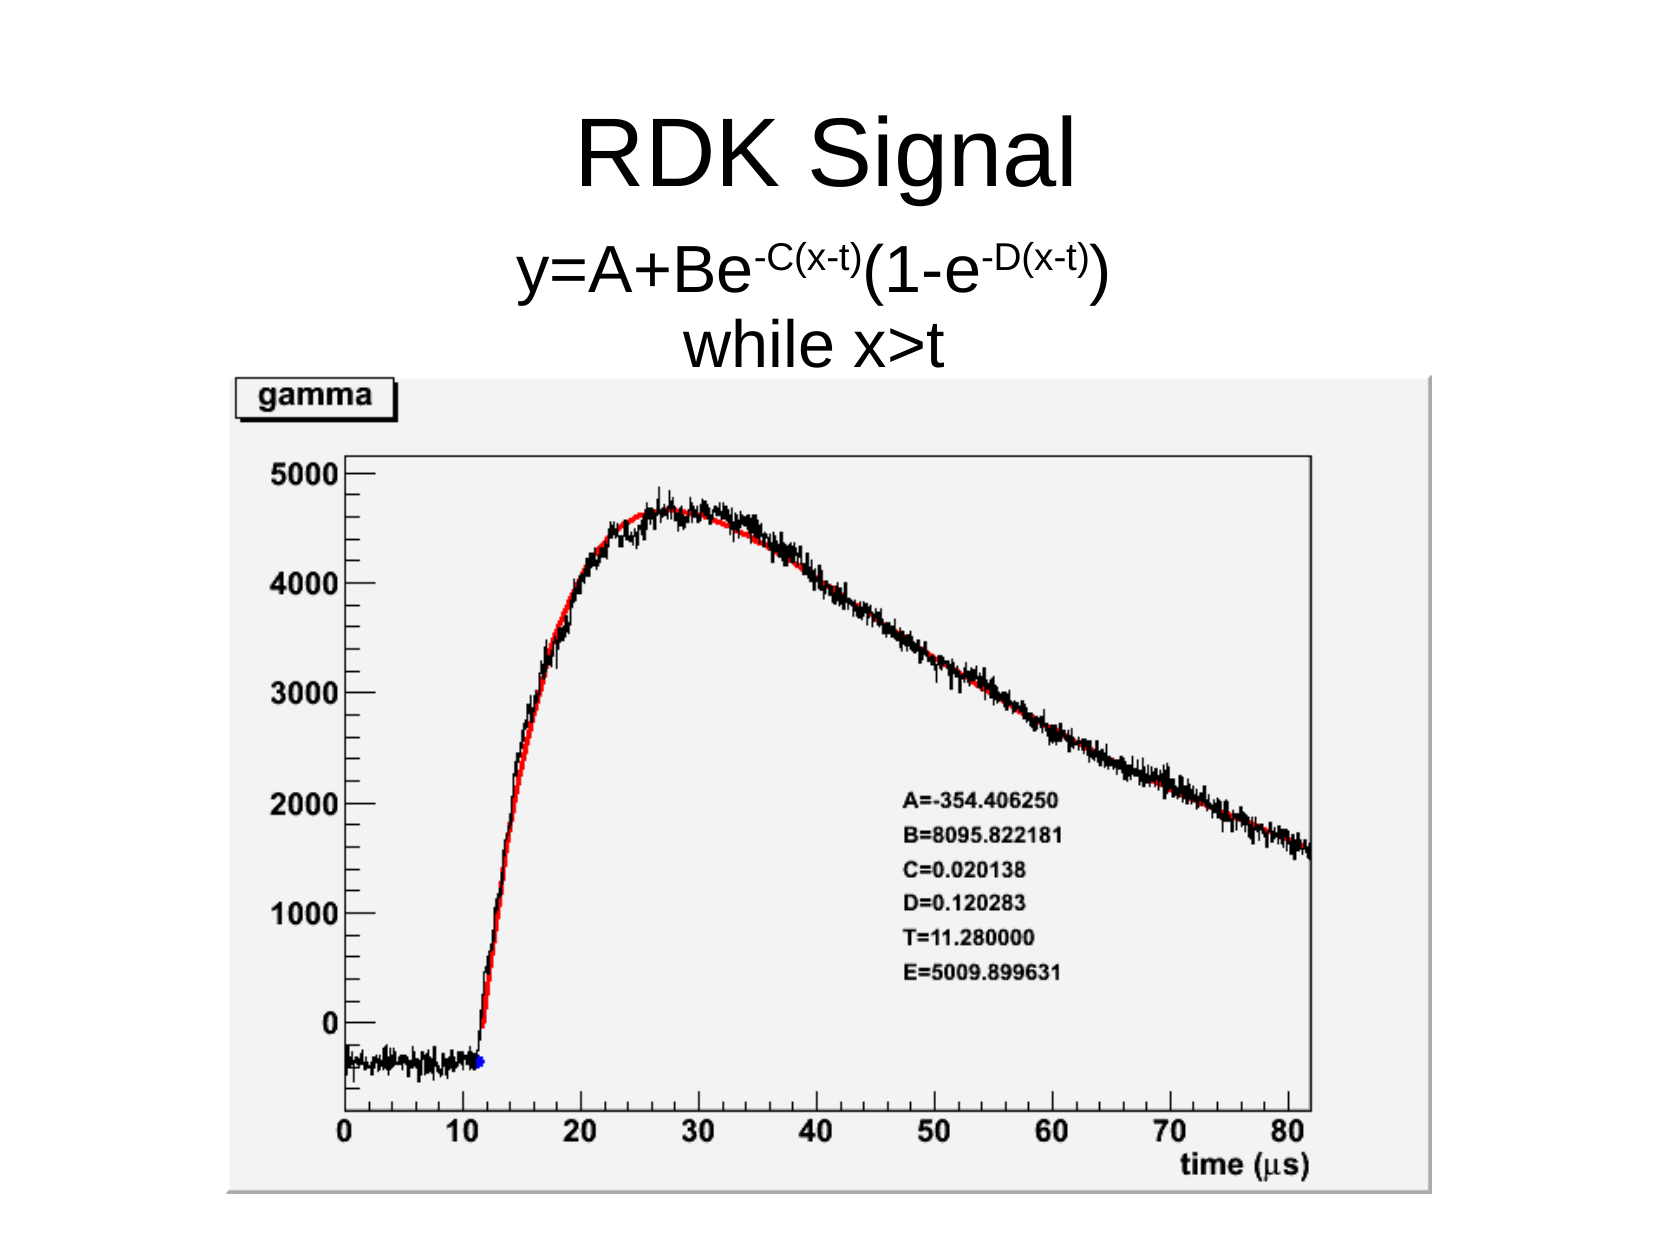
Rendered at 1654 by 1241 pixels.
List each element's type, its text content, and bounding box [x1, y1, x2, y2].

text_box y=A+Be-C(x-t)(1-e-D(x-t)) while x>t [501, 225, 1127, 392]
title RDK Signal [82, 49, 1571, 257]
picture [225, 374, 1432, 1194]
